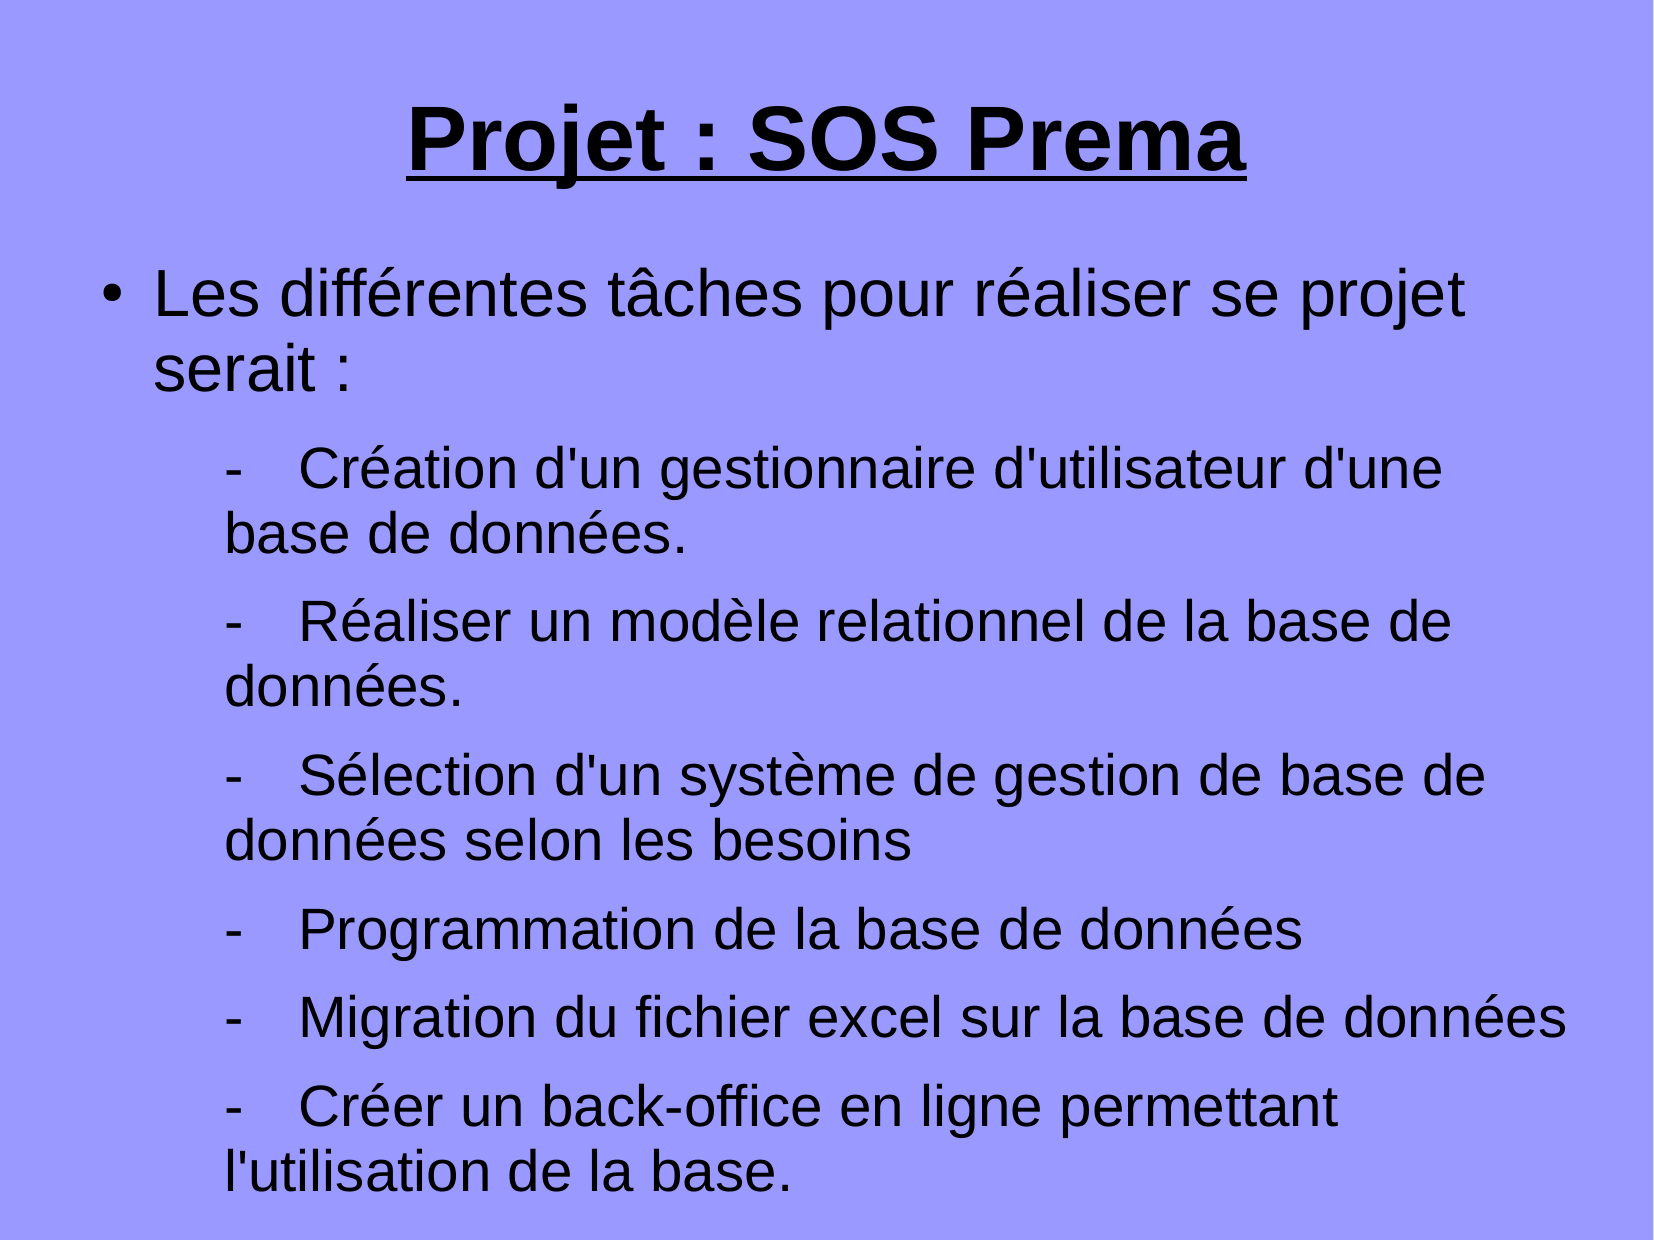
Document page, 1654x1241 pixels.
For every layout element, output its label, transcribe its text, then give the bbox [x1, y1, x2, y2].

title Projet : SOS Prema [82, 35, 1571, 243]
list Les différentes tâches pour réaliser se projet serait : - Création d'un gestionnaire d'utilisateur d'une base de données. - Réaliser un modèle relationnel de la base de données. - Sélection d'un système de gestion de base de données selon les besoins - Programmation de la base de données - Migration du fichier excel sur la base de données - Créer un back-office en ligne permettant l'utilisation de la base. [82, 256, 1571, 1202]
